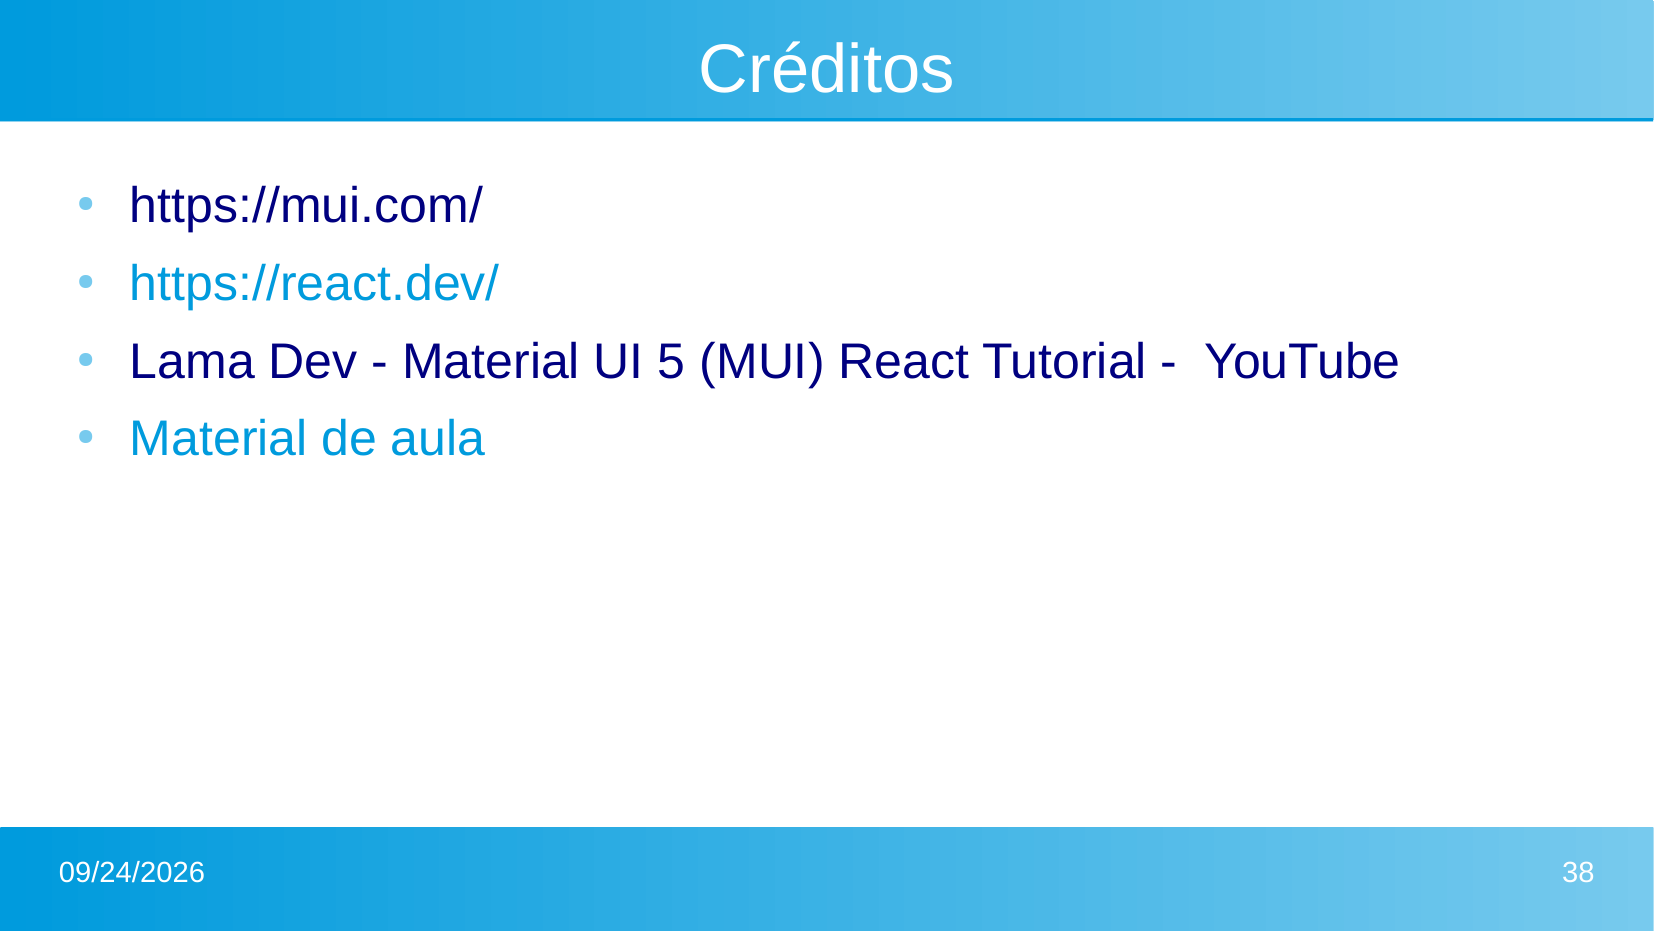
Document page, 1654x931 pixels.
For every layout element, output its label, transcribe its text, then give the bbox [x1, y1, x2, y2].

title Créditos [59, 29, 1595, 108]
list https://mui.com/ https://react.dev/ Lama Dev - Material UI 5 (MUI) React Tutorial - YouTube Material de aula [59, 177, 1595, 768]
